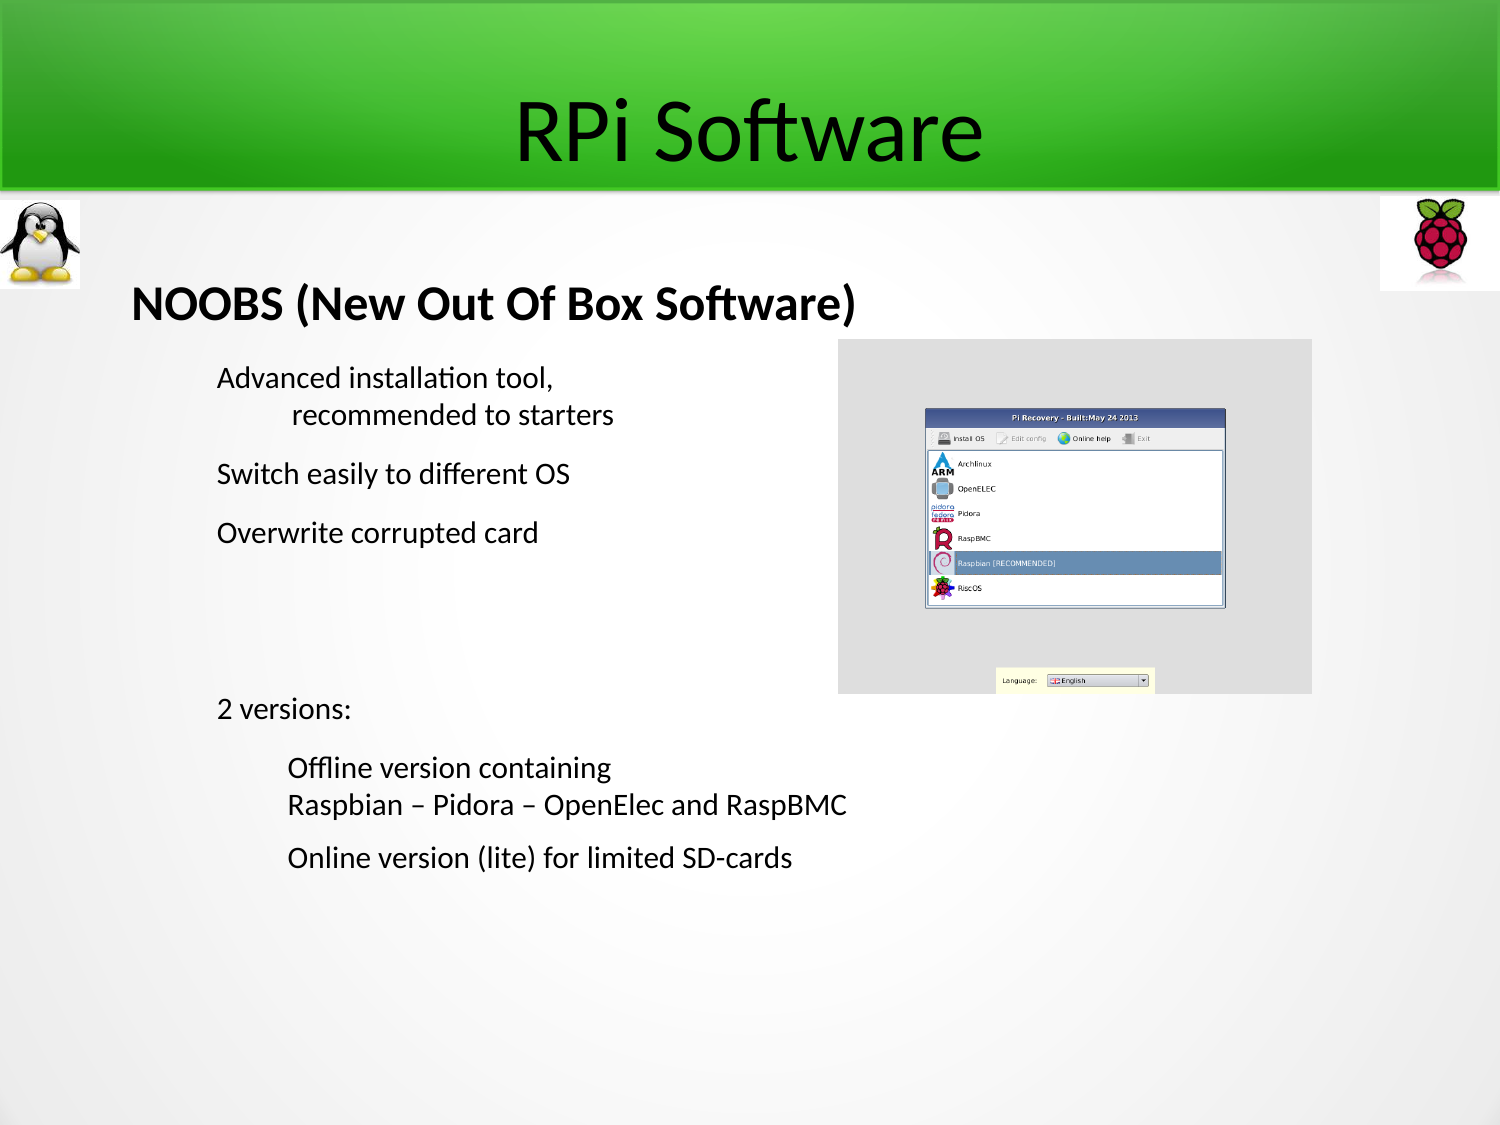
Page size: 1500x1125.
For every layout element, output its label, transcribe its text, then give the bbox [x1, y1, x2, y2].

picture [838, 339, 1312, 694]
picture [0, 200, 80, 289]
title RPi Software [75, 45, 1425, 233]
picture [1380, 196, 1500, 291]
list NOOBS (New Out Of Box Software) Advanced installation tool, recommended to starters Switch easily to different OS Overwrite corrupted card 2 versions: Offline version containing Raspbian – Pidora – OpenElec and RaspBMC Online version (lite) for limited SD-cards [60, 262, 1411, 1006]
